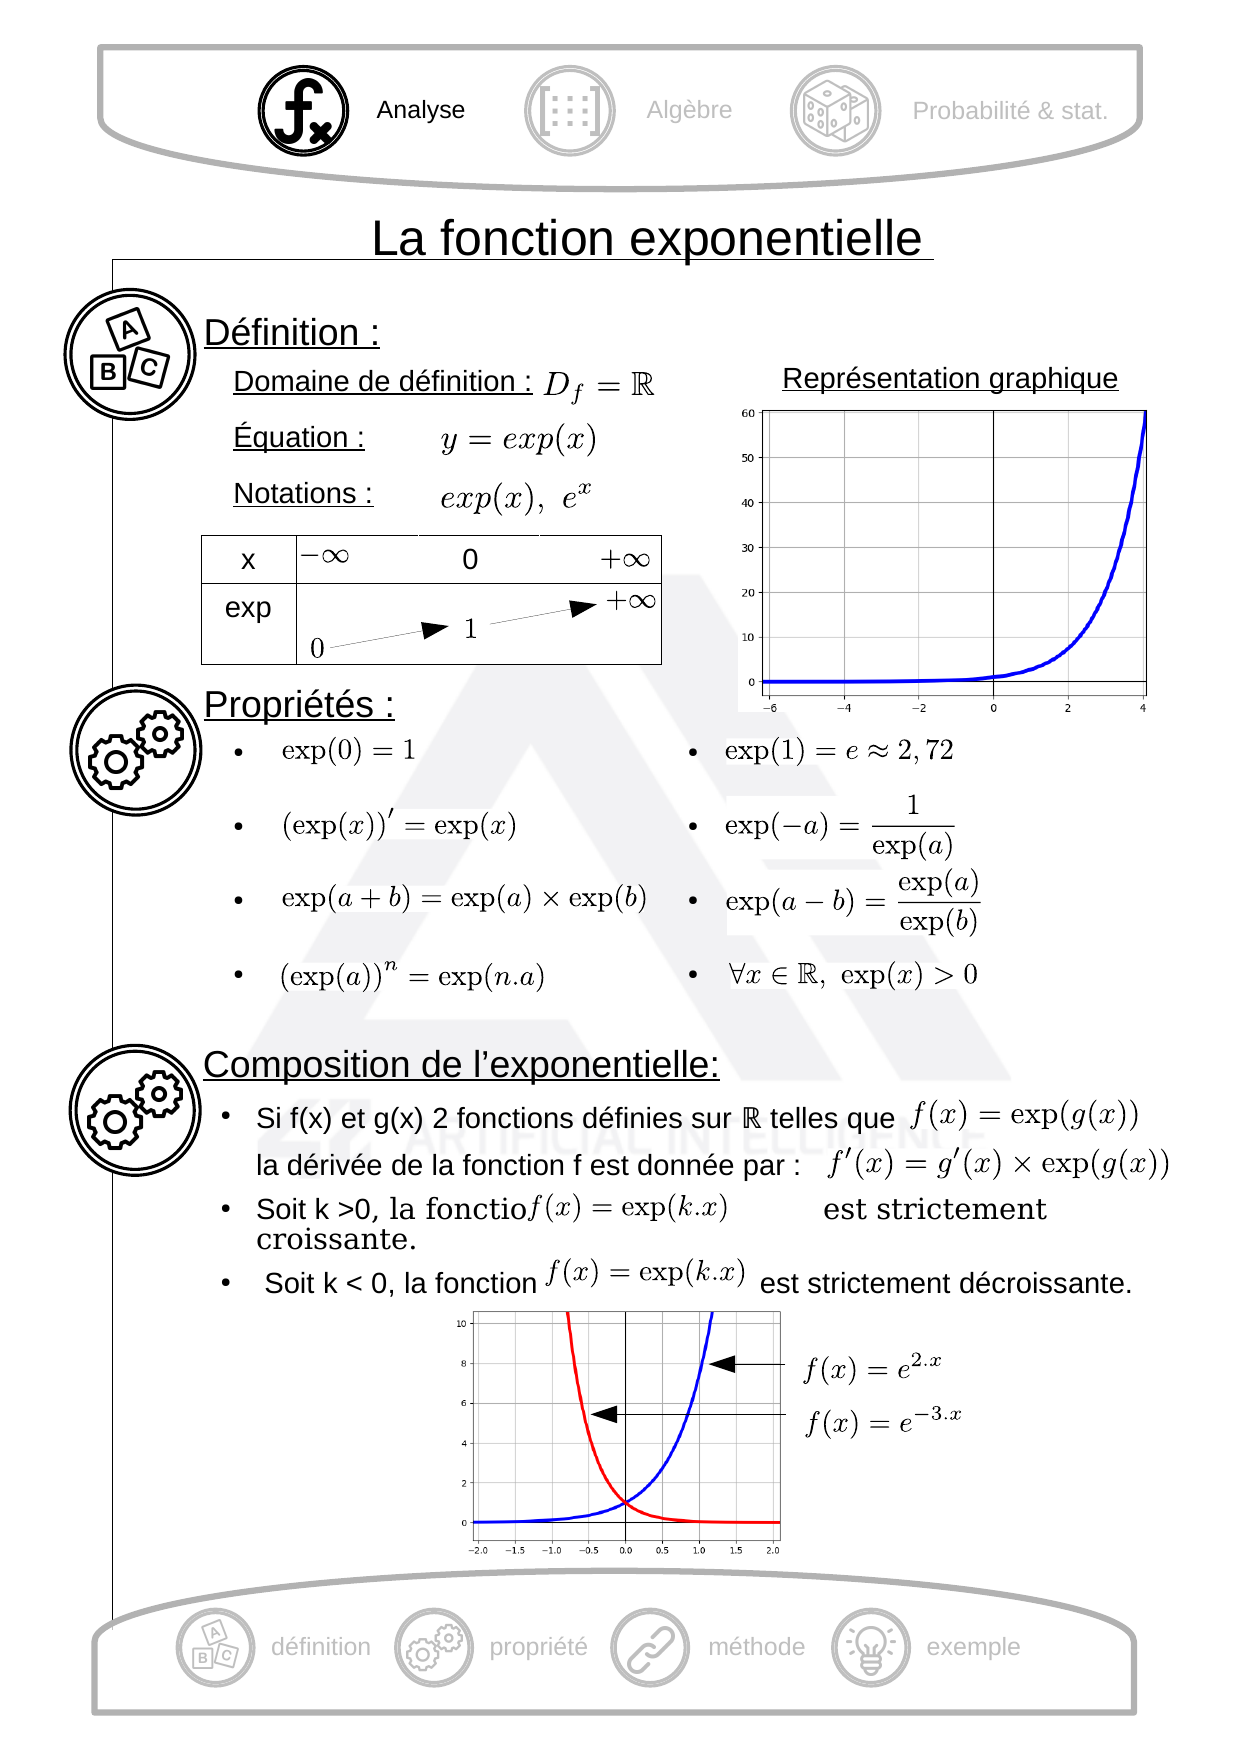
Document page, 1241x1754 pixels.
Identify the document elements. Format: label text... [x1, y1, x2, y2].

text_box [299, 549, 349, 563]
text_box [73, 317, 187, 411]
table_header 0 [419, 536, 539, 583]
text_box [441, 423, 595, 457]
text_box [94, 1570, 1134, 1713]
table_header [297, 536, 418, 583]
text_box [282, 736, 415, 766]
text_box Définition : Domaine de définition : Équation : Notations : [188, 303, 1193, 518]
text_box [183, 1066, 188, 1078]
text_box [543, 372, 655, 405]
text_box [106, 798, 166, 807]
text_box [78, 1081, 87, 1140]
text_box [100, 47, 1140, 190]
table_header [540, 536, 661, 583]
table_cell [297, 584, 661, 664]
picture [270, 78, 336, 144]
picture [59, 59, 1182, 1695]
text_box [827, 1146, 1169, 1180]
table_cell exp [202, 584, 296, 664]
text_box [910, 1099, 1138, 1131]
text_box [92, 685, 180, 702]
text_box [106, 693, 165, 702]
text_box [92, 798, 180, 816]
text_box [70, 706, 88, 794]
text_box Composition de l’exponentielle: Si f(x) et g(x) 2 fonctions définies sur ℝ telles que la dérivée de la fonction f est donnée par : Soit k >0, la fonction est strictement croissante. Soit k < 0, la fonction est strictement décroissante. [188, 1035, 1182, 1294]
text_box [441, 482, 591, 516]
text_box [280, 961, 544, 993]
text_box La fonction exponentielle [356, 203, 939, 274]
text_box [282, 675, 981, 1000]
text_box [606, 590, 656, 611]
text_box [184, 783, 188, 794]
text_box [465, 618, 476, 638]
text_box [527, 1193, 727, 1223]
text_box [183, 1142, 188, 1155]
text_box [91, 1158, 180, 1176]
text_box [106, 1053, 164, 1062]
text_box [79, 720, 88, 780]
text_box [183, 1081, 188, 1140]
text_box [99, 297, 161, 307]
text_box [184, 706, 188, 717]
text_box [311, 637, 324, 658]
picture [88, 307, 172, 390]
text_box [91, 1045, 179, 1062]
text_box [545, 1258, 745, 1288]
text_box [600, 549, 650, 569]
text_box Analyse [361, 88, 490, 146]
text_box Propriétés : [188, 675, 497, 1000]
text_box [65, 289, 188, 420]
table_header x [202, 536, 296, 583]
text_box [105, 1158, 165, 1167]
text_box Représentation graphique [755, 354, 1146, 401]
text_box [184, 721, 188, 780]
text_box [70, 1066, 87, 1154]
text_box [805, 1405, 962, 1439]
text_box [803, 1352, 941, 1386]
text_box [282, 807, 516, 841]
